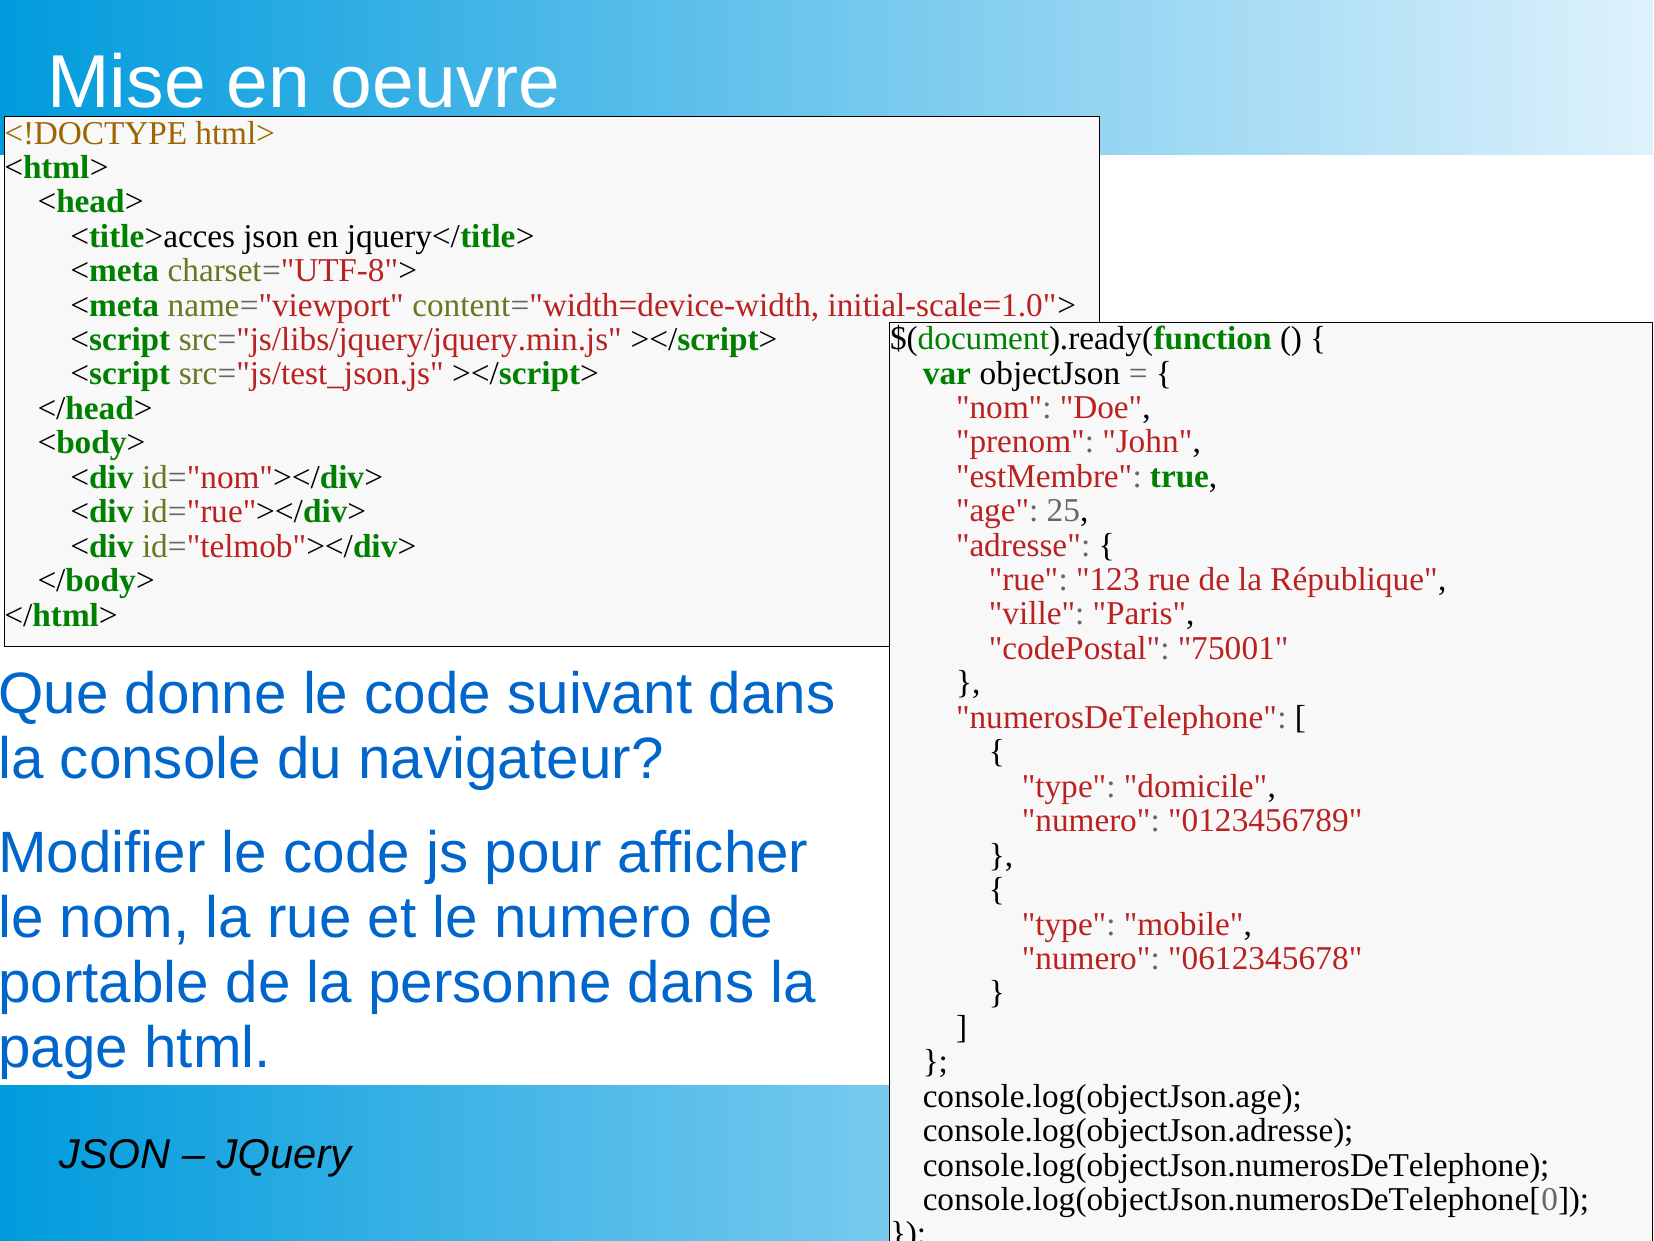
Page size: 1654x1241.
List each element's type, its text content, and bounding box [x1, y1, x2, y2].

title Mise en oeuvre [47, 28, 1536, 134]
text_box <!DOCTYPE html> <html> <head> <title>acces json en jquery</title> <meta charset="UTF-8"> <meta name="viewport" content="width=device-width, initial-scale=1.0"> <script src="js/libs/jquery/jquery.min.js" ></script> <script src="js/test_json.js" ></script> </head> <body> <div id="nom"></div> <div id="rue"></div> <div id="telmob"></div> </body> </html> [4, 116, 1100, 647]
text_box $(document).ready(function () { var objectJson = { "nom": "Doe", "prenom": "John", "estMembre": true, "age": 25, "adresse": { "rue": "123 rue de la République", "ville": "Paris", "codePostal": "75001" }, "numerosDeTelephone": [ { "type": "domicile", "numero": "0123456789" }, { "type": "mobile", "numero": "0612345678" } ] }; console.log(objectJson.age); console.log(objectJson.adresse); console.log(objectJson.numerosDeTelephone); console.log(objectJson.numerosDeTelephone[0]); }); [889, 322, 1653, 1241]
list Que donne le code suivant dans la console du navigateur? Modifier le code js pour afficher le nom, la rue et le numero de portable de la personne dans la page html. [0, 660, 871, 1052]
picture [137, 1086, 142, 1240]
